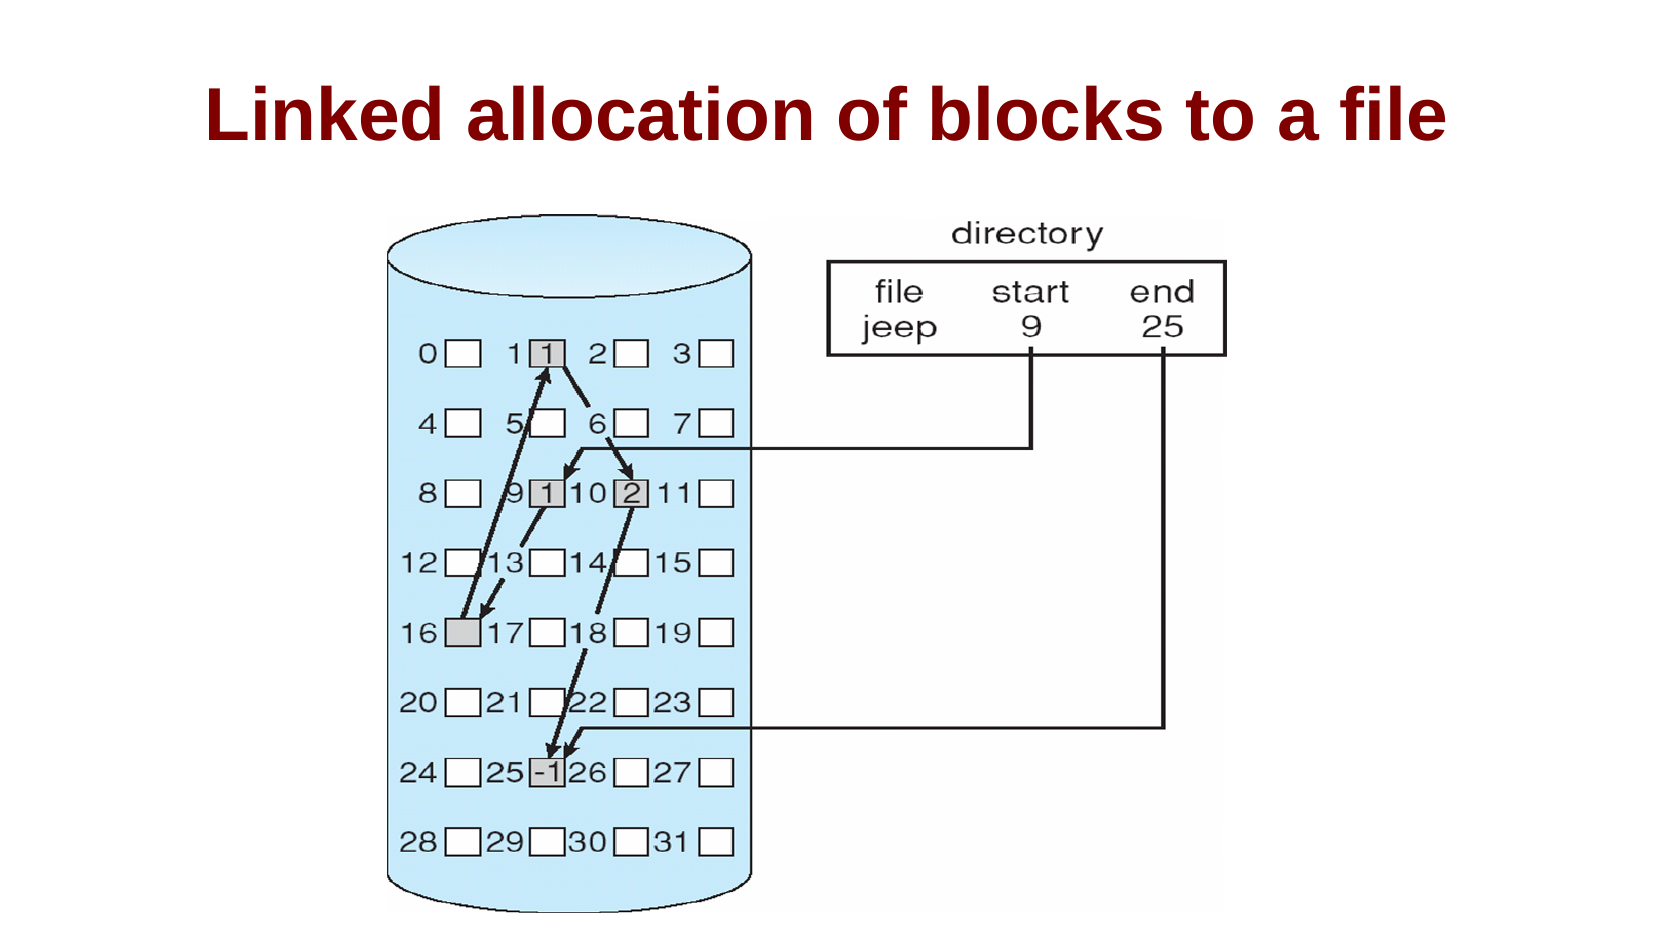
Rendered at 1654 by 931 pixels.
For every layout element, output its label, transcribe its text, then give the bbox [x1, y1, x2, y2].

title Linked allocation of blocks to a file [82, 37, 1571, 193]
picture [387, 212, 1229, 913]
